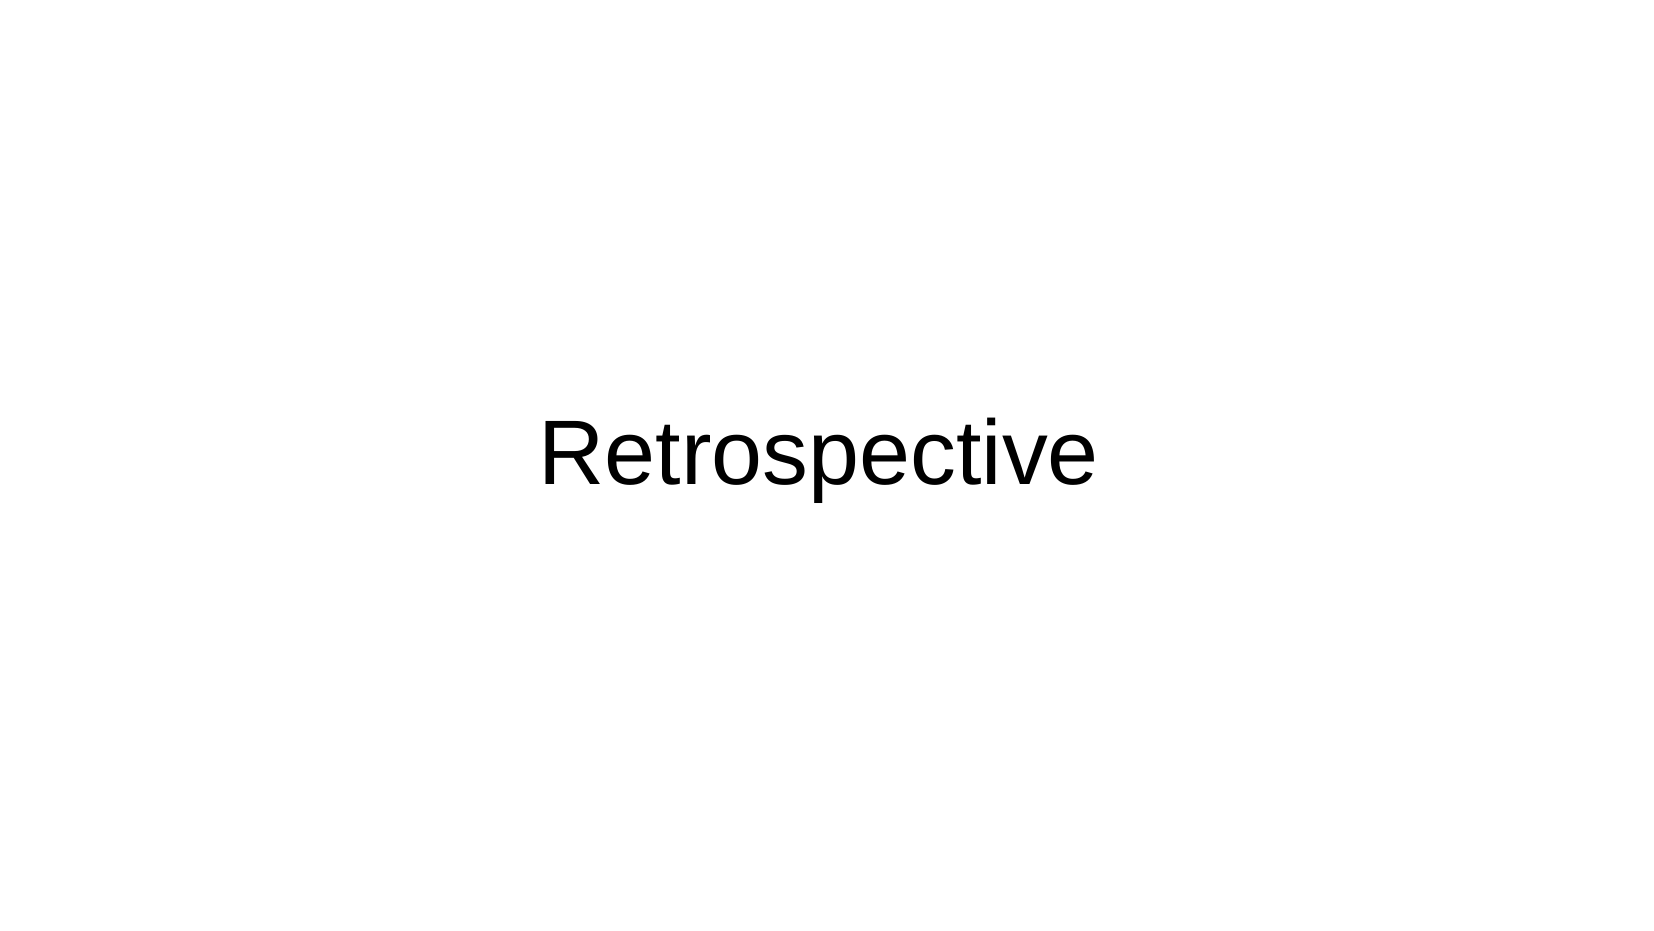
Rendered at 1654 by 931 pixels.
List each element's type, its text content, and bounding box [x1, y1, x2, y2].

title Retrospective [75, 375, 1564, 531]
